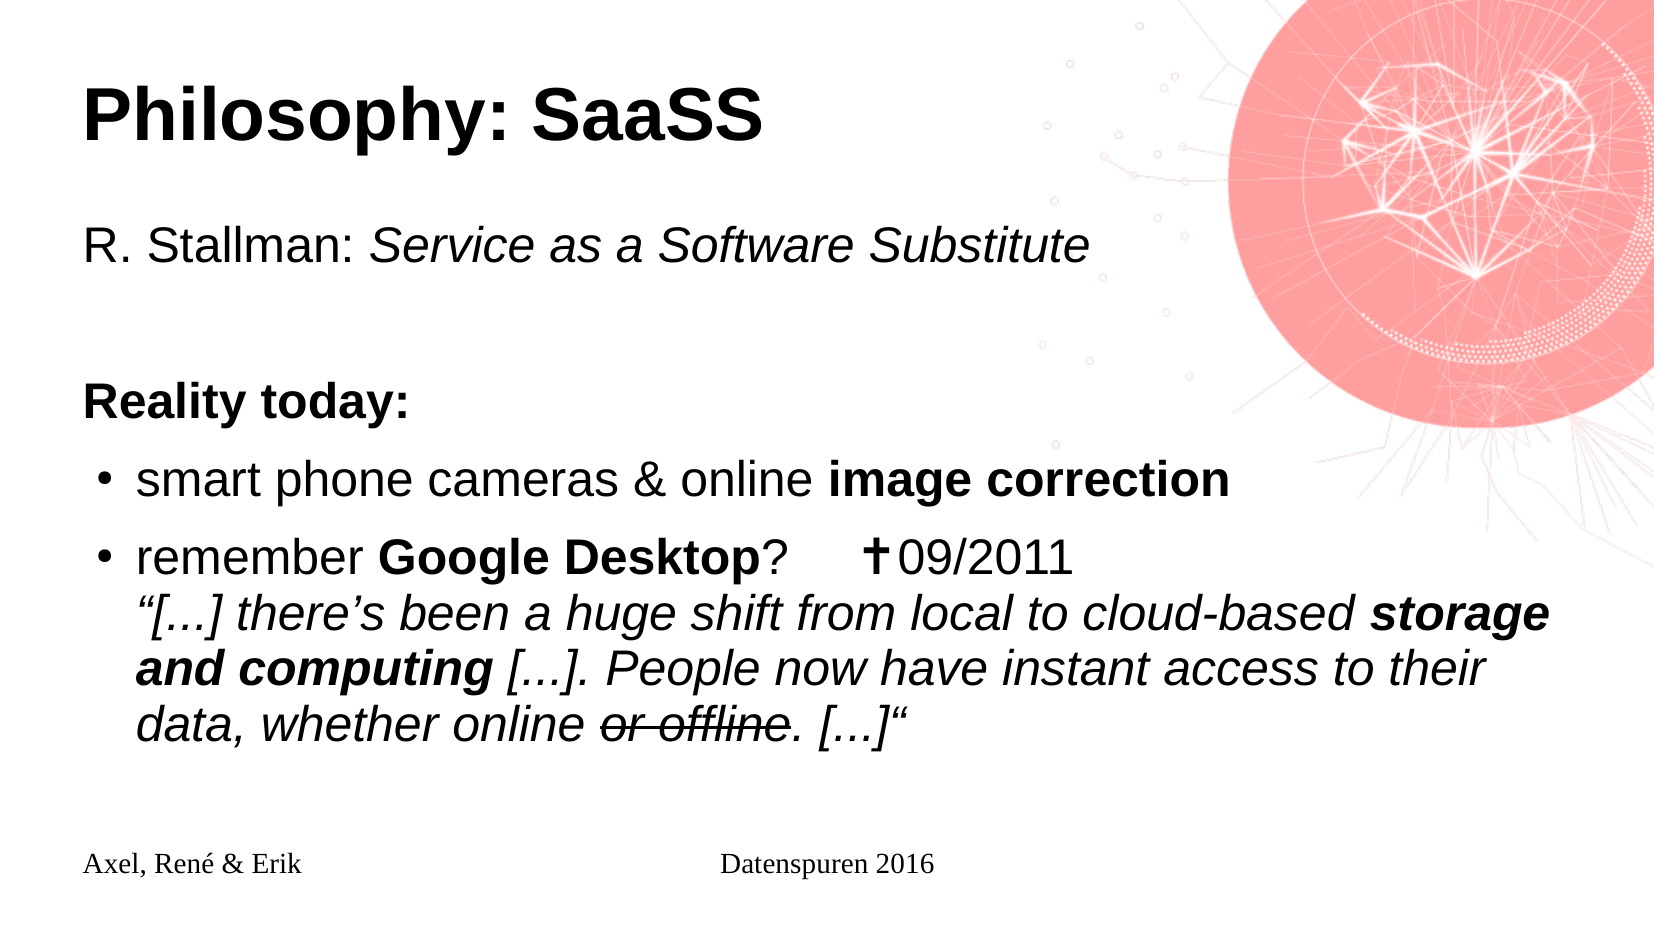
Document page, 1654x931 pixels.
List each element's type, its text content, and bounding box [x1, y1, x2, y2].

title Philosophy: SaaSS [82, 37, 1571, 193]
list R. Stallman: Service as a Software Substitute Reality today: smart phone cameras & online image correction remember Google Desktop? ✝09/2011 “[...] there’s been a huge shift from local to cloud-based storage and computing [...]. People now have instant access to their data, whether online or offline. [...]“ [82, 217, 1571, 758]
